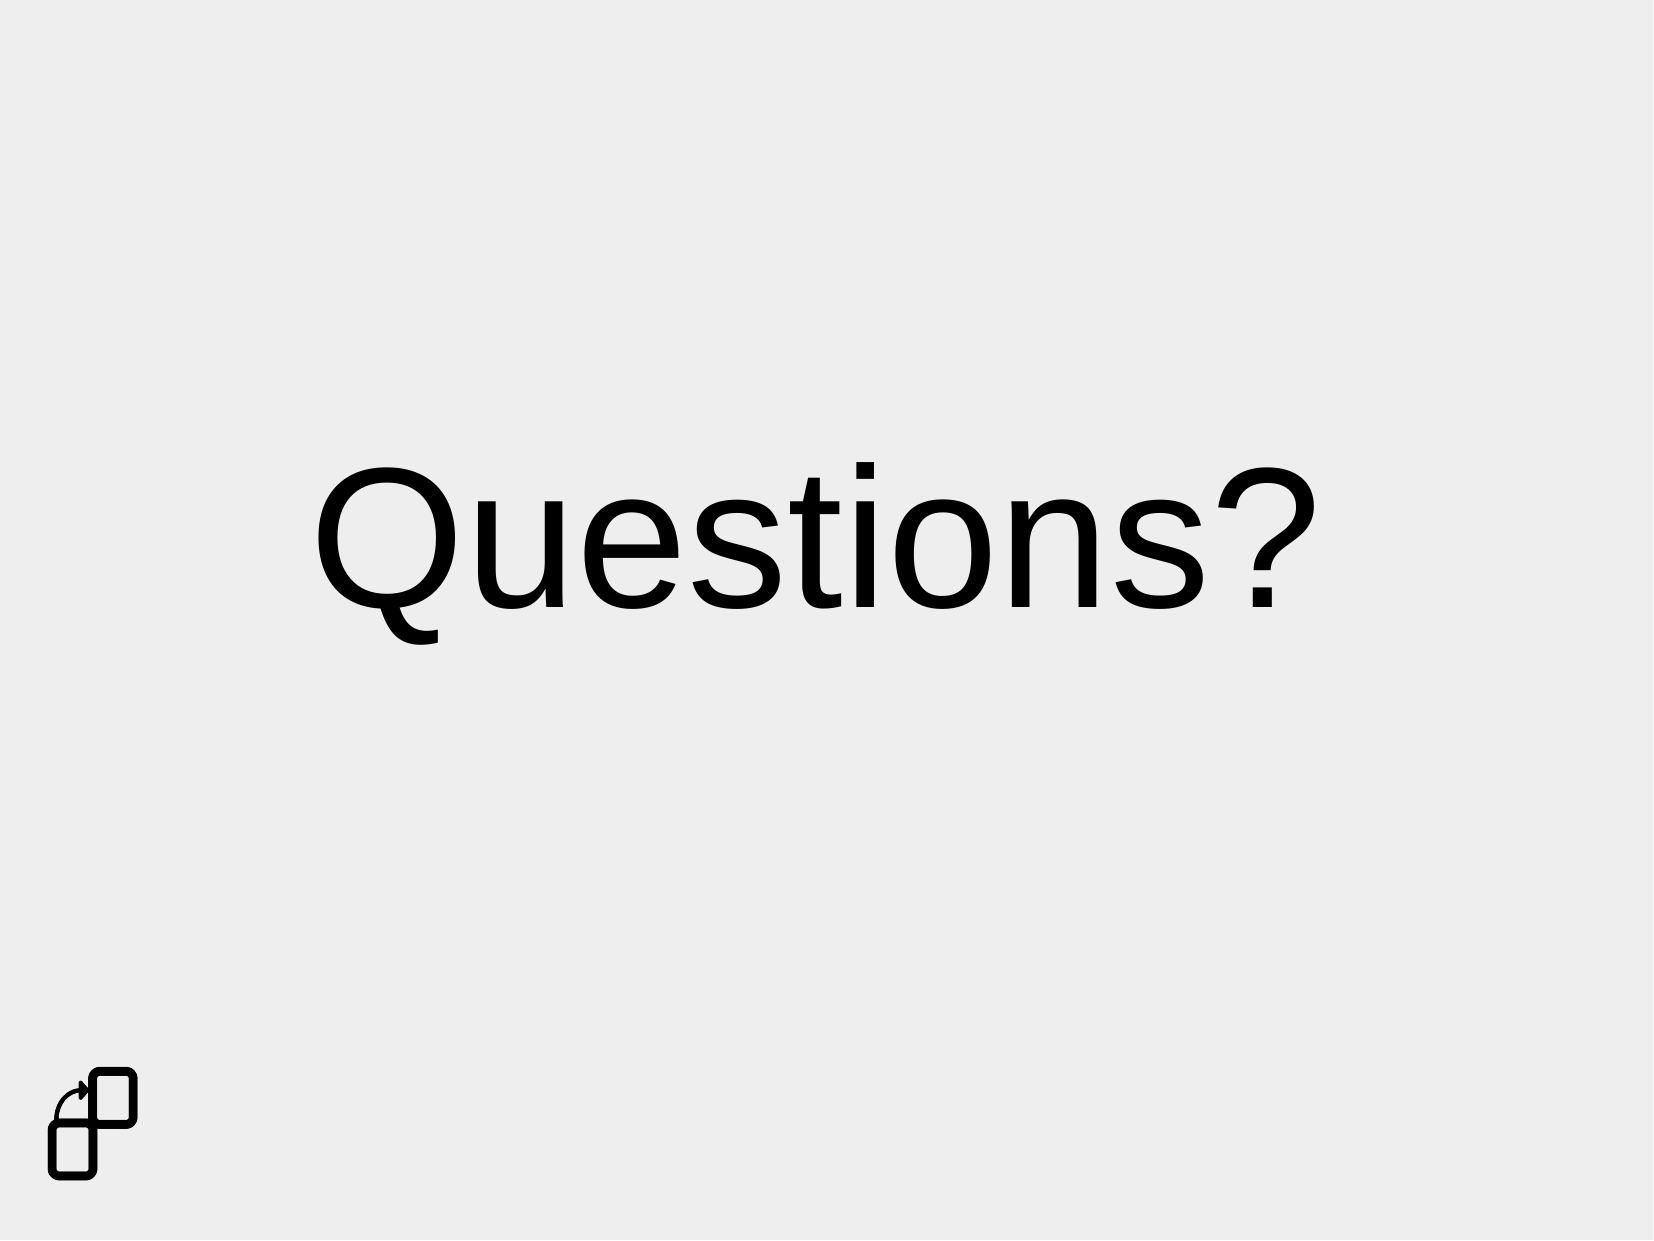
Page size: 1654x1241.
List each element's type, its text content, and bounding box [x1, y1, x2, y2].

title Questions? [71, 426, 1561, 651]
picture [30, 1062, 153, 1186]
